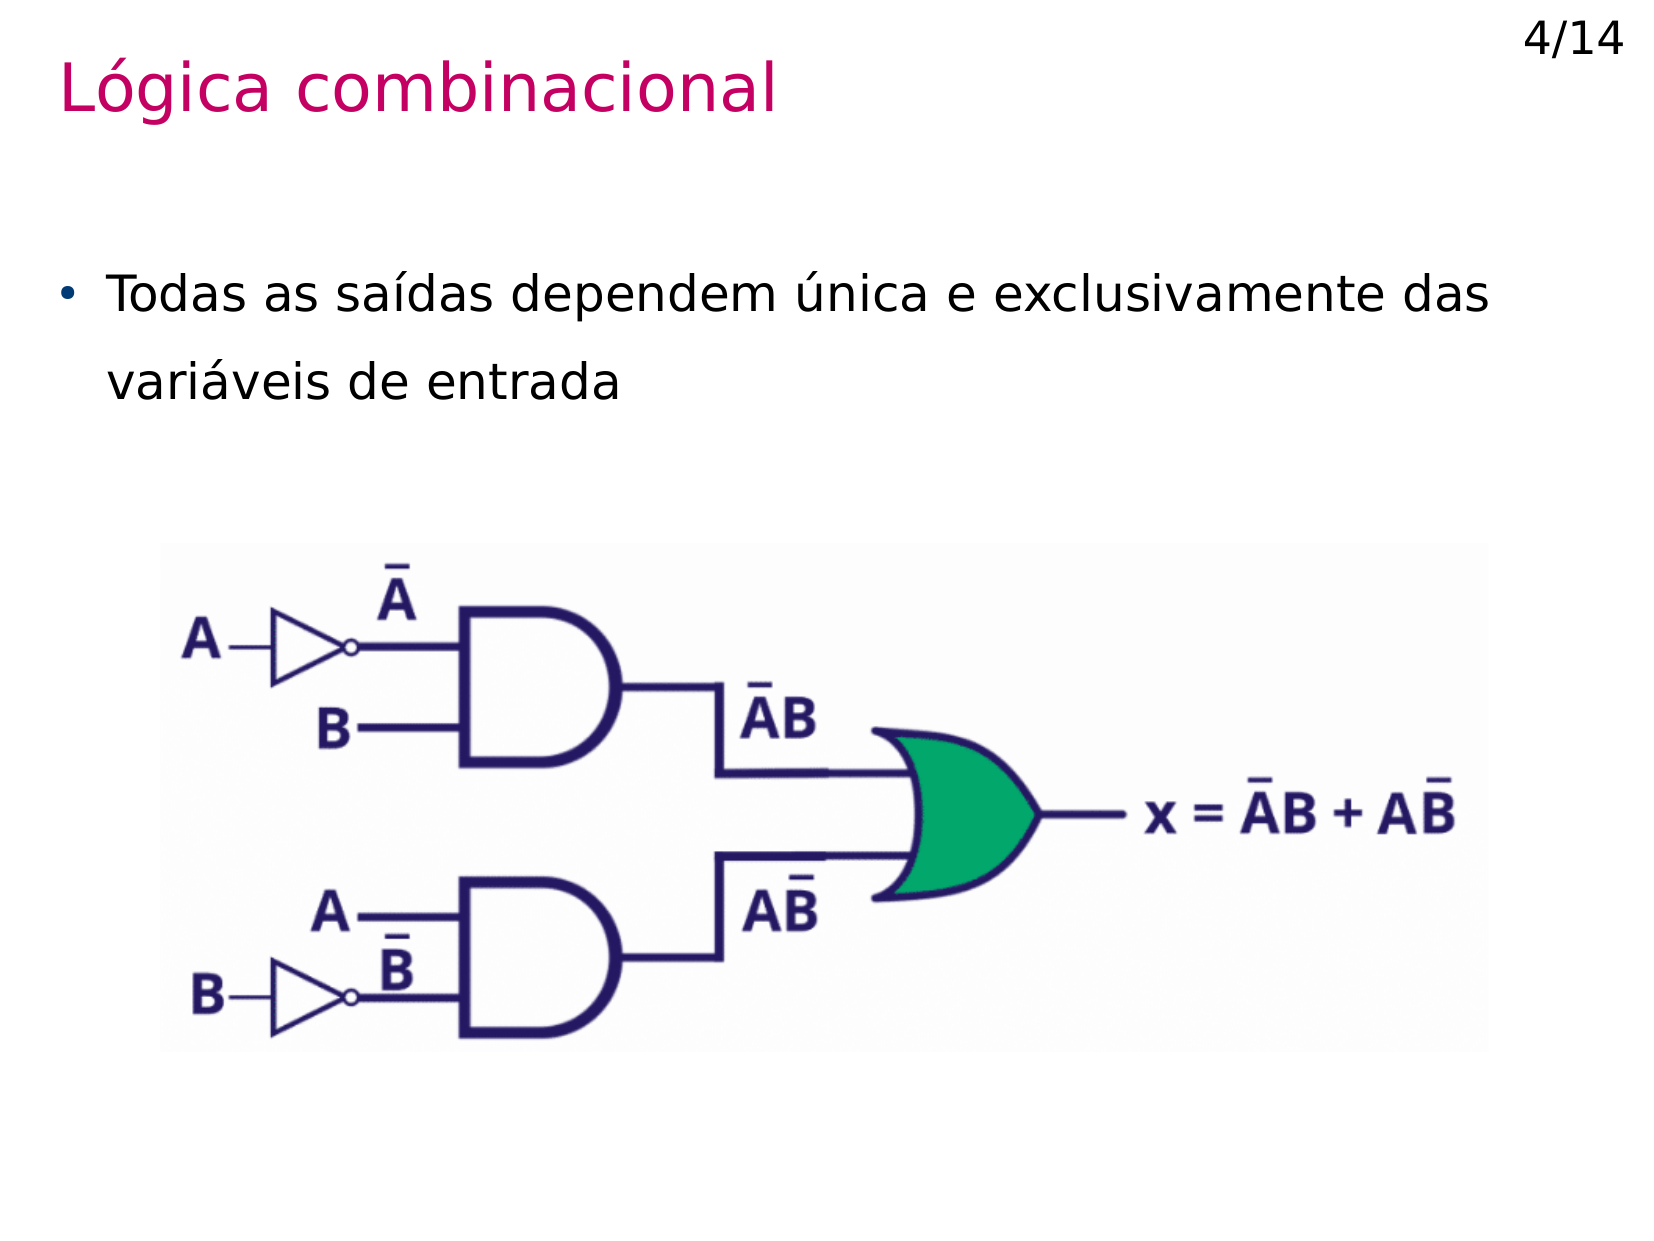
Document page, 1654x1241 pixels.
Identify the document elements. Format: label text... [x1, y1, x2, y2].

list Todas as saídas dependem única e exclusivamente das variáveis de entrada [59, 236, 1625, 1211]
title Lógica combinacional [59, 29, 1625, 148]
picture [160, 543, 1489, 1052]
